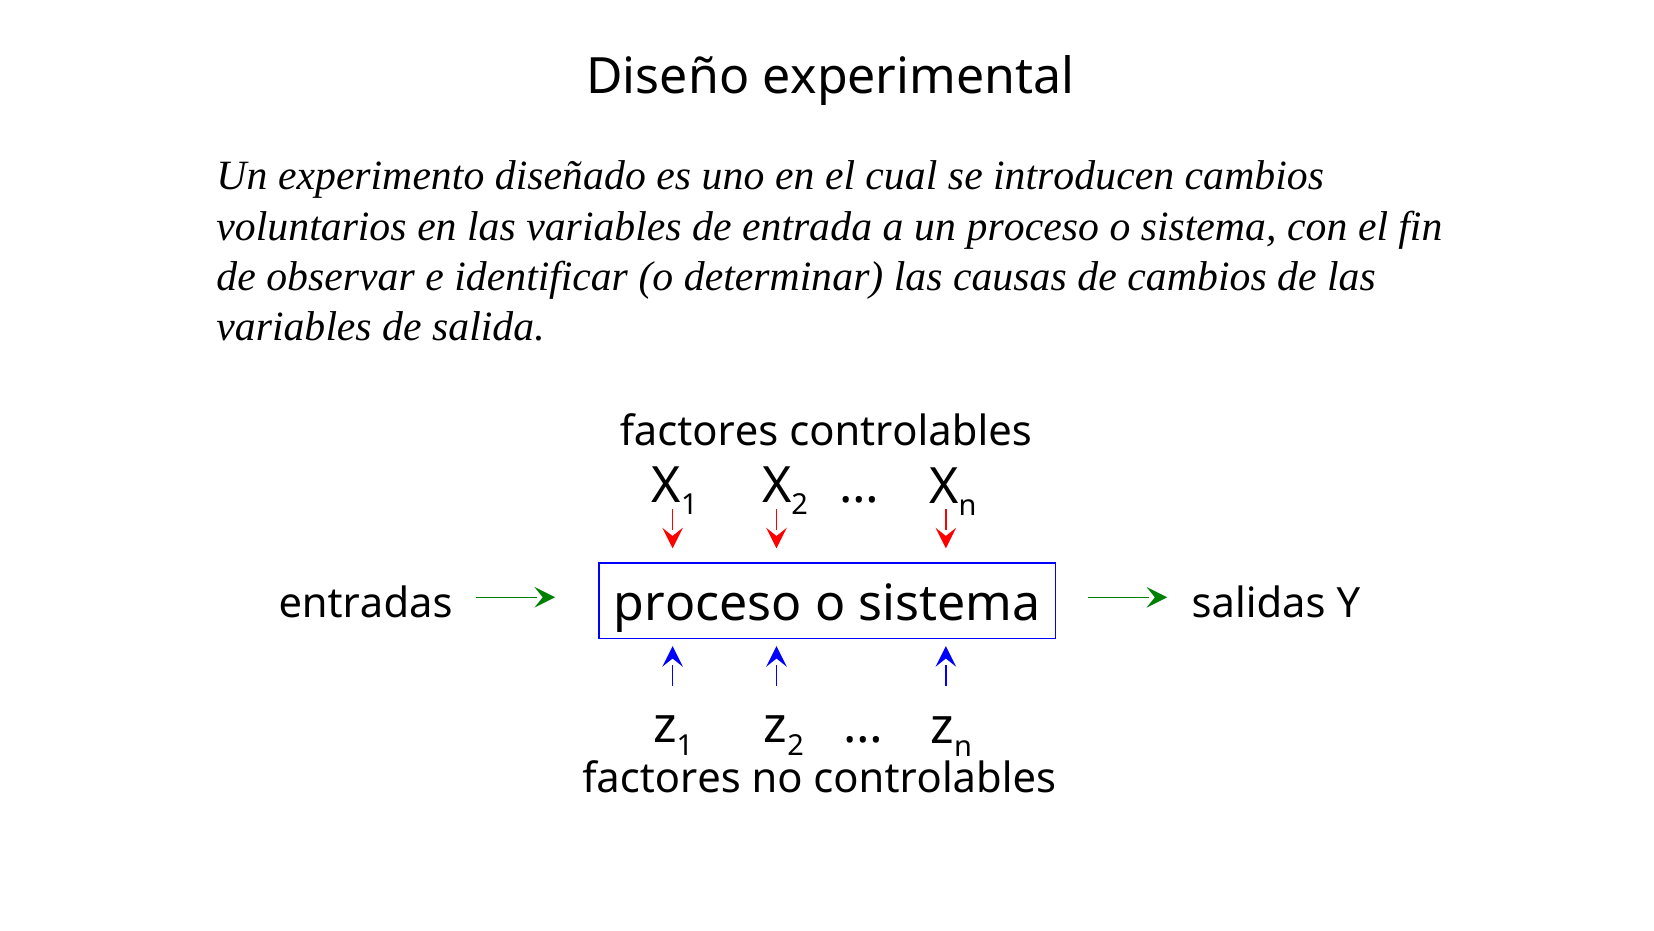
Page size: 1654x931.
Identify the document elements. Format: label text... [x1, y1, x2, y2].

text_box Xn [914, 463, 992, 530]
text_box Diseño experimental [571, 35, 1090, 111]
text_box salidas Y [1176, 567, 1376, 634]
text_box X2 [747, 463, 823, 529]
text_box X1 [637, 463, 713, 529]
text_box zn [915, 686, 988, 743]
text_box z1 [638, 685, 709, 743]
text_box factores no controlables [567, 743, 1072, 809]
text_box factores controlables [605, 396, 1048, 463]
text_box entradas [263, 567, 468, 634]
text_box z2 [748, 685, 819, 743]
text_box … [828, 685, 898, 743]
text_box proceso o sistema [599, 563, 1056, 639]
text_box … [824, 463, 895, 520]
text_box Un experimento diseñado es uno en el cual se introducen cambios voluntarios en las variables de entrada a un proceso o sistema, con el fin de observar e identificar (o determinar) las causas de cambios de las variables de salida. [201, 140, 1504, 357]
